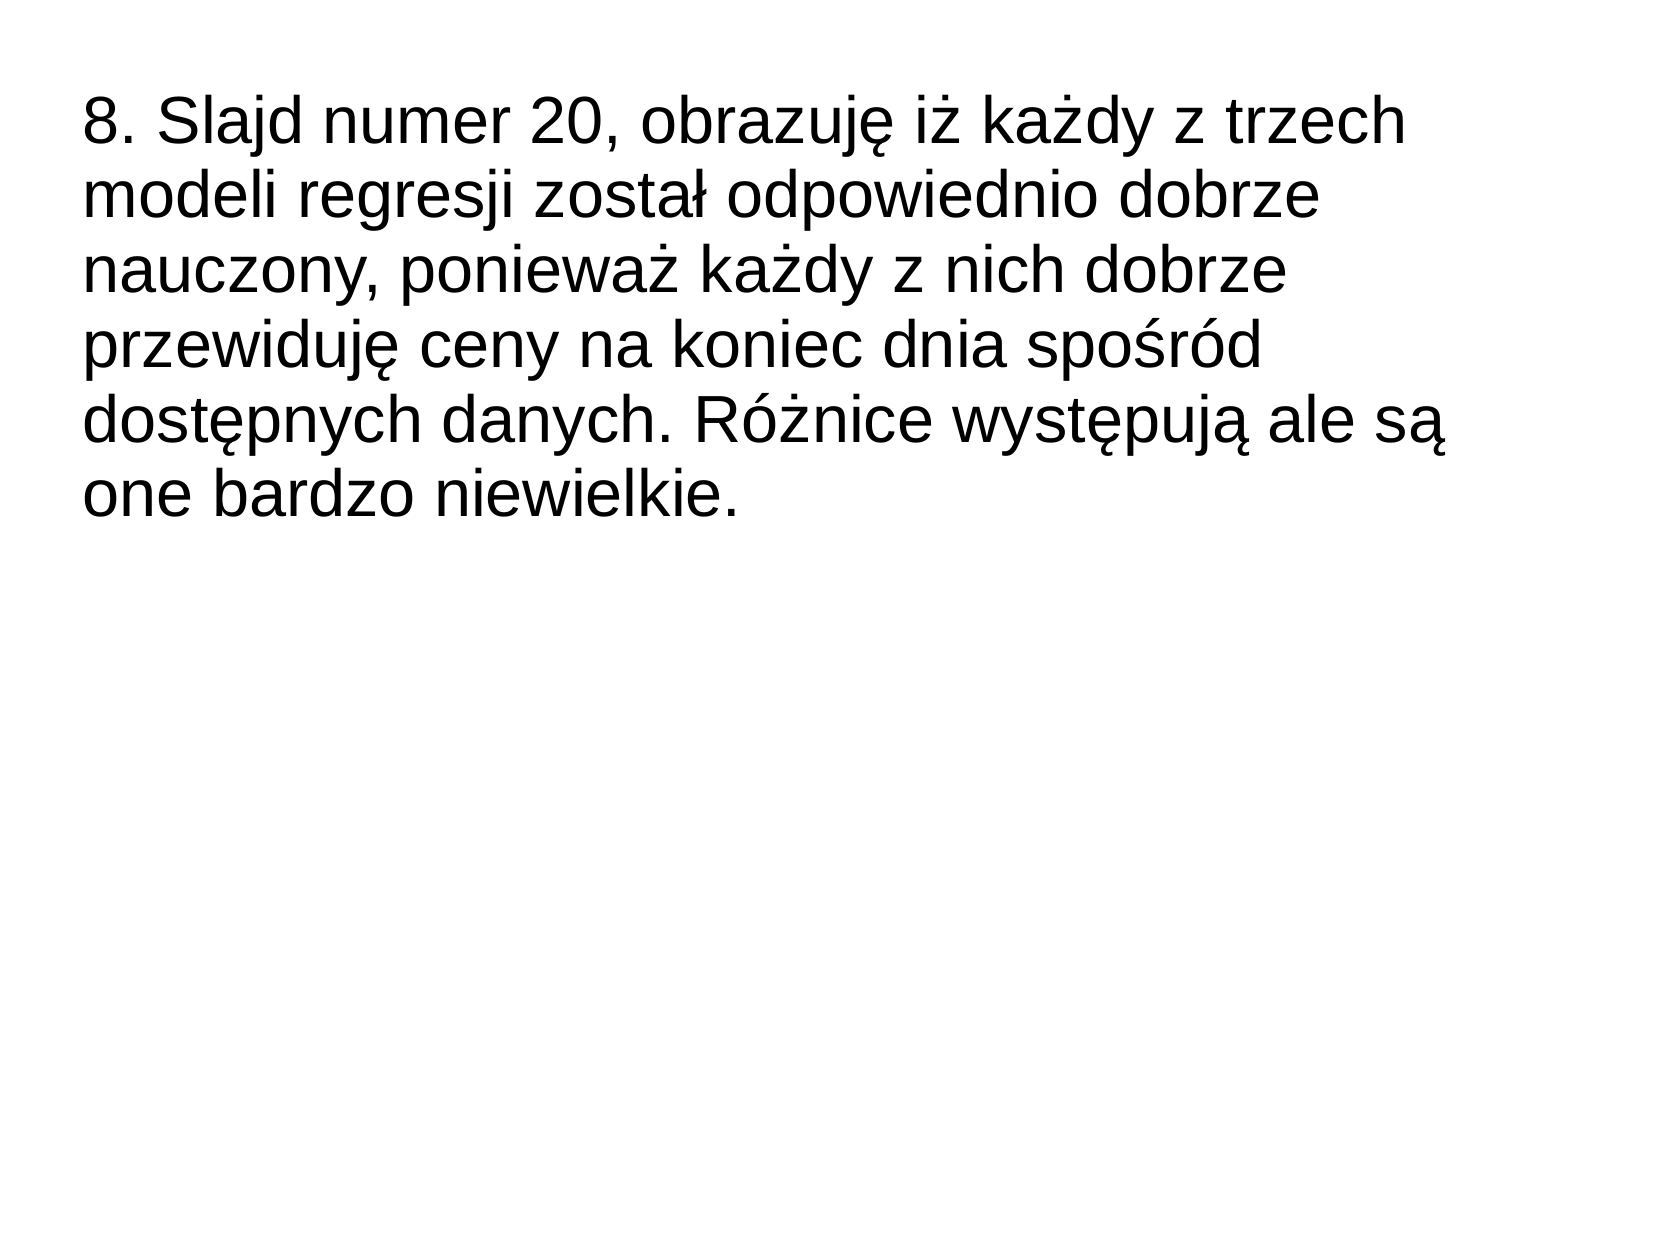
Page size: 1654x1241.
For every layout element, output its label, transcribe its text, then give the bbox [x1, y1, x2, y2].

list 8. Slajd numer 20, obrazuję iż każdy z trzech modeli regresji został odpowiednio dobrze nauczony, ponieważ każdy z nich dobrze przewiduję ceny na koniec dnia spośród dostępnych danych. Różnice występują ale są one bardzo niewielkie. [82, 82, 1571, 1158]
